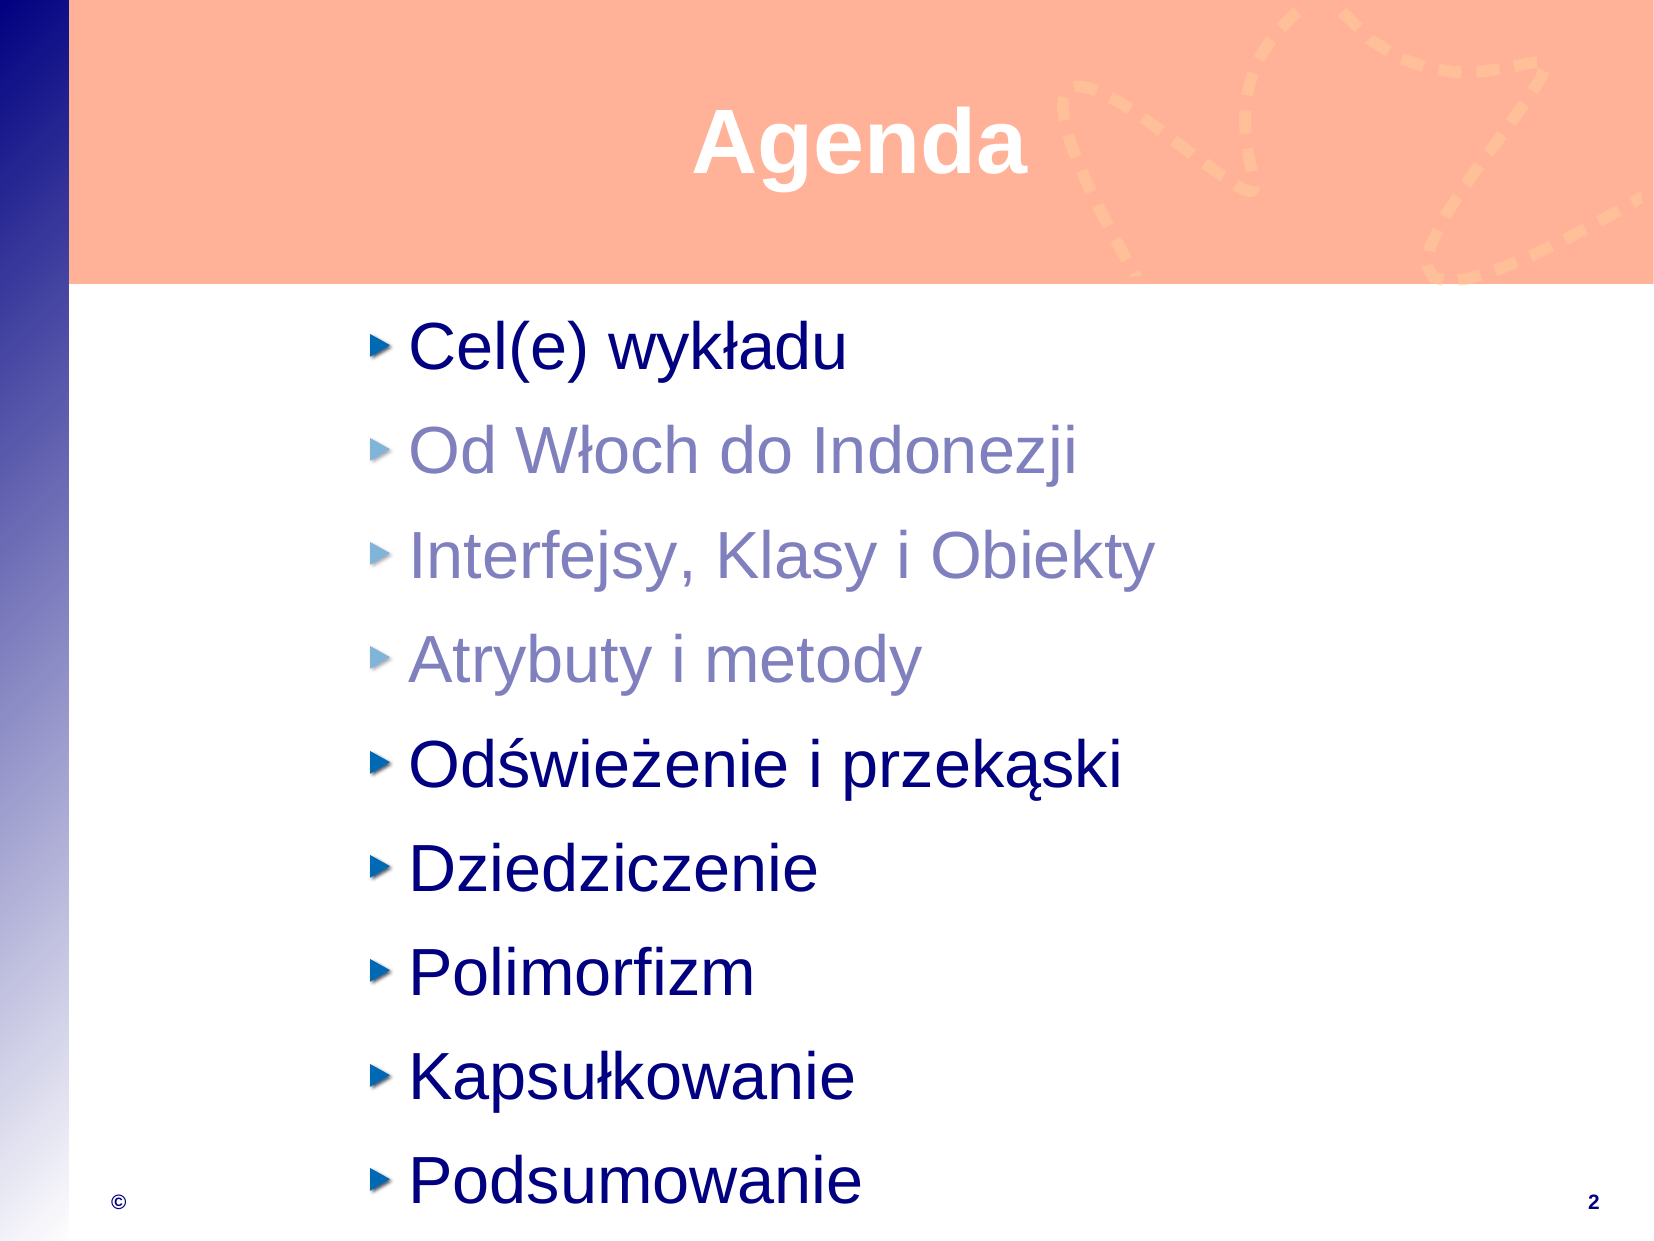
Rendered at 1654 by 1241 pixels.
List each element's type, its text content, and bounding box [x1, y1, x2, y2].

list Cel(e) wykładu Od Włoch do Indonezji Interfejsy, Klasy i Obiekty Atrybuty i metody [337, 309, 1381, 411]
list Odświeżenie i przekąski Dziedziczenie Polimorfizm Kapsułkowanie Podsumowanie [337, 726, 1235, 1219]
title Agenda [103, 37, 1617, 246]
text_box [298, 411, 1391, 710]
